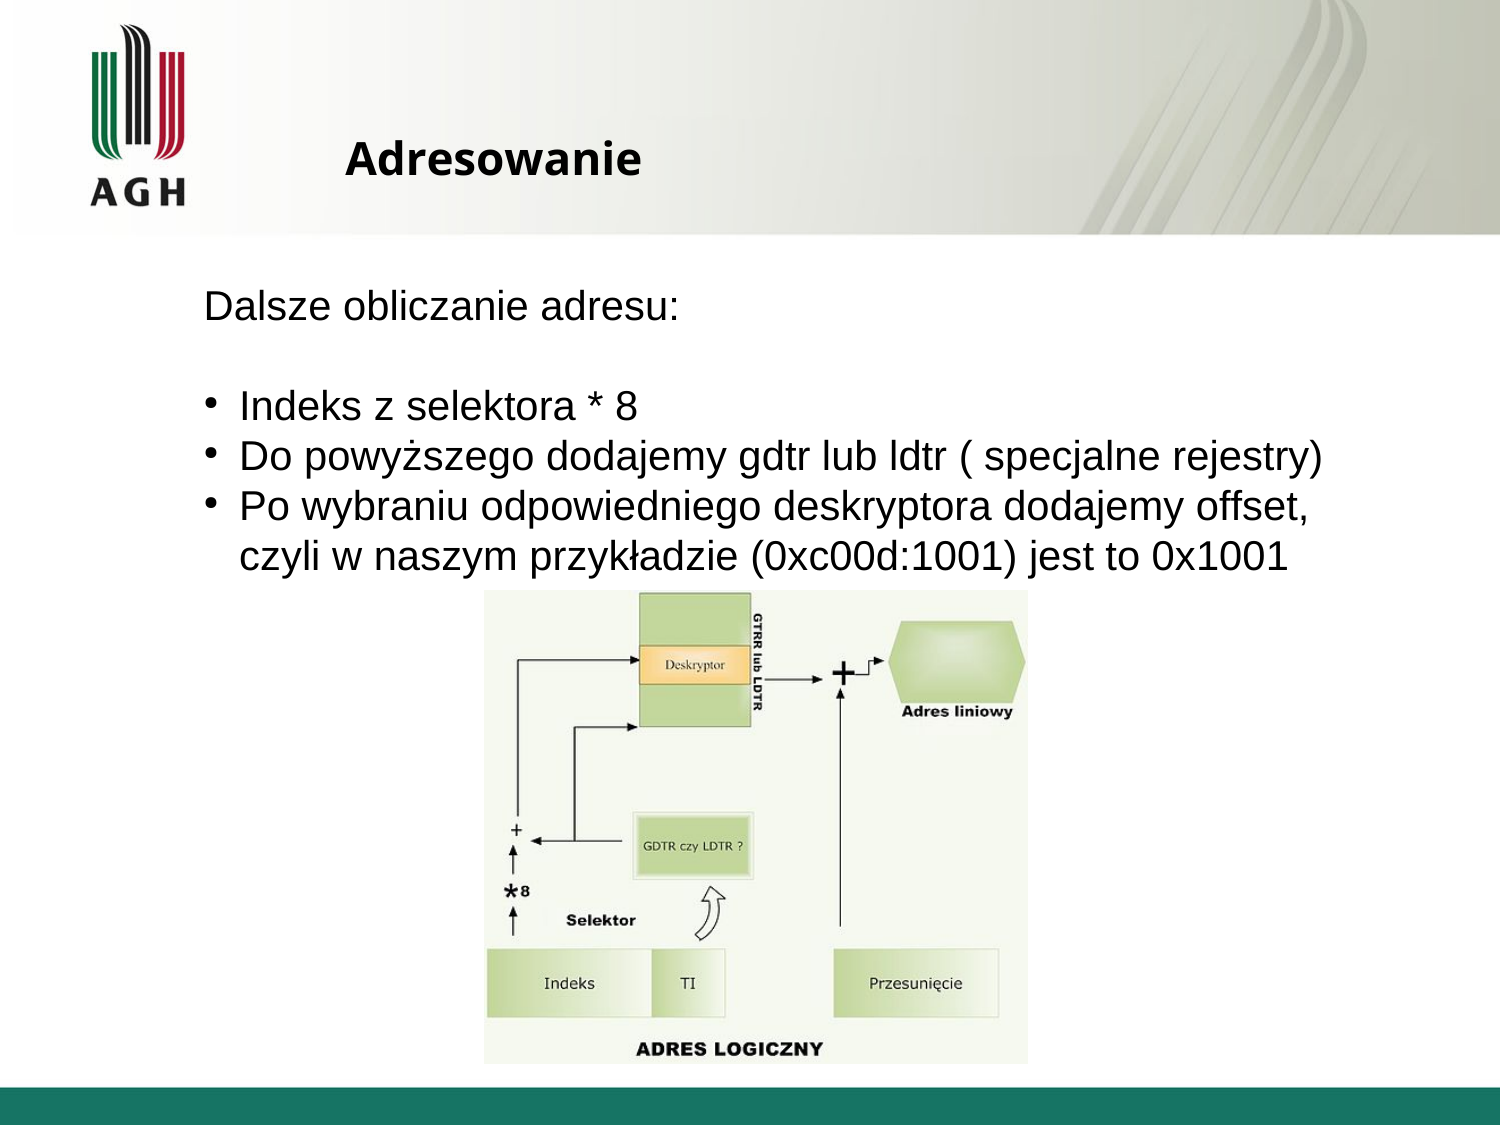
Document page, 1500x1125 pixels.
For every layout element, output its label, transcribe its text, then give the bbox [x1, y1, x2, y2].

title Adresowanie [330, 94, 1312, 221]
text_box Dalsze obliczanie adresu: Indeks z selektora * 8 Do powyższego dodajemy gdtr lub ldtr ( specjalne rejestry) Po wybraniu odpowiedniego deskryptora dodajemy offset, czyli w naszym przykładzie (0xc00d:1001) jest to 0x1001 [188, 271, 1406, 637]
picture [0, 0, 1500, 1125]
